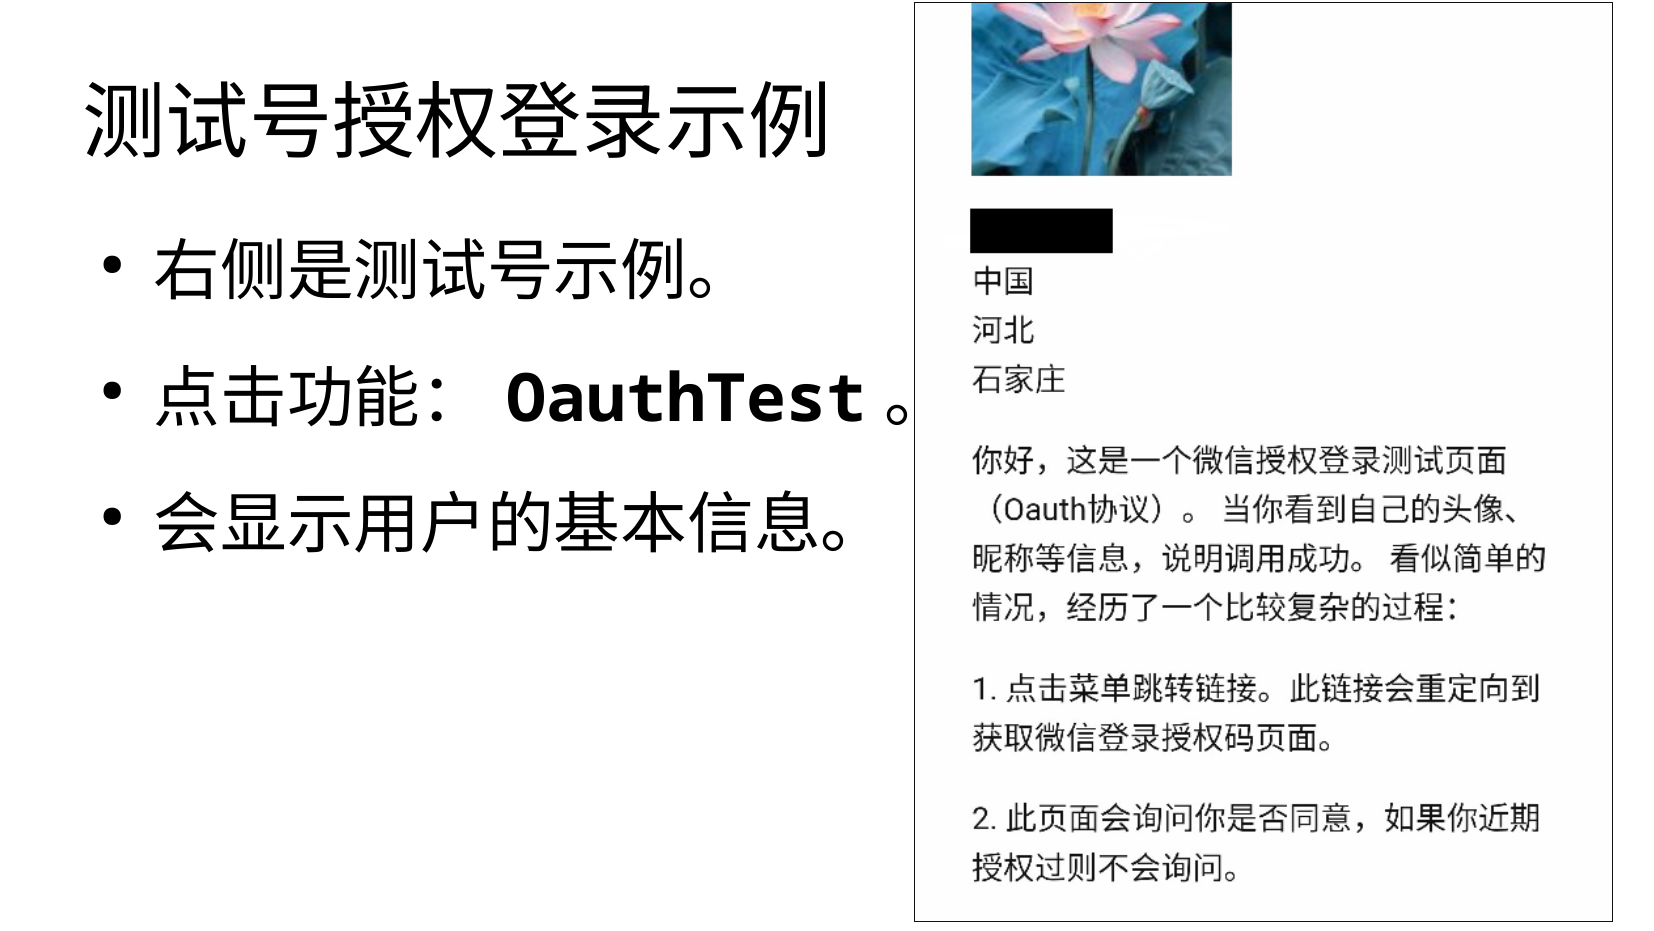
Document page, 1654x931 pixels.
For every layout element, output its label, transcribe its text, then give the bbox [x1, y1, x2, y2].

picture [914, 2, 1613, 922]
list 右侧是测试号示例。 点击功能：OauthTest。 会显示用户的基本信息。 [82, 217, 914, 848]
title 测试号授权登录示例 [82, 37, 914, 193]
